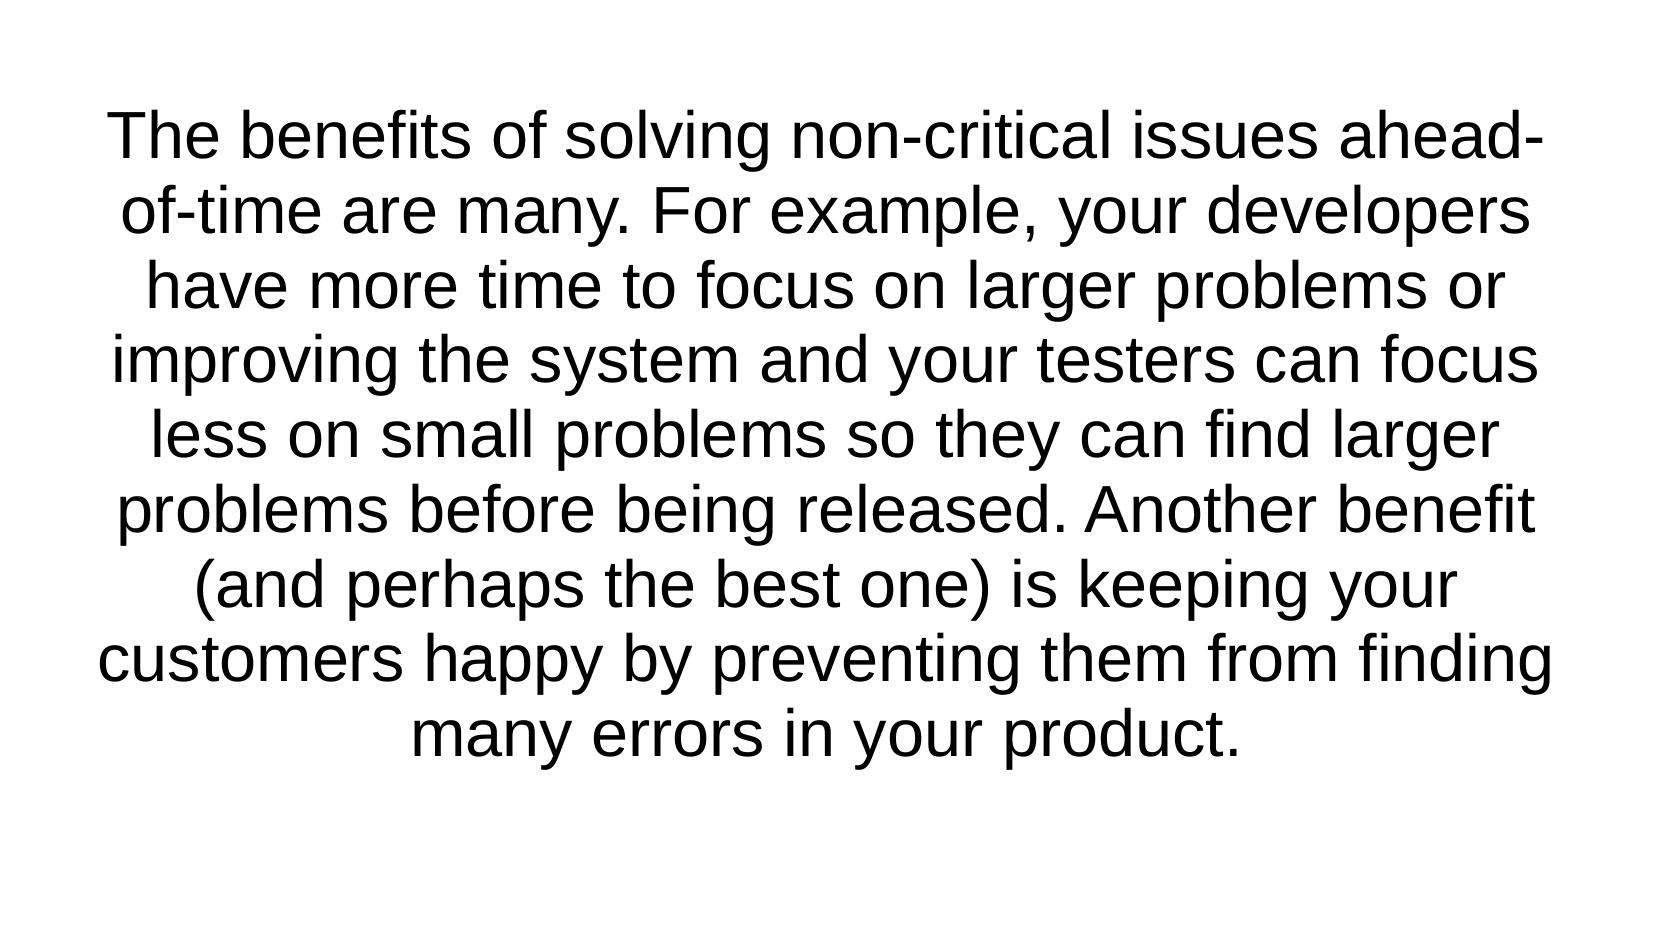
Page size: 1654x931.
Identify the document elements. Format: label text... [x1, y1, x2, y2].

subtitle The benefits of solving non-critical issues ahead-of-time are many. For example, your developers have more time to focus on larger problems or improving the system and your testers can focus less on small problems so they can find larger problems before being released. Another benefit (and perhaps the best one) is keeping your customers happy by preventing them from finding many errors in your product. [82, 23, 1571, 771]
